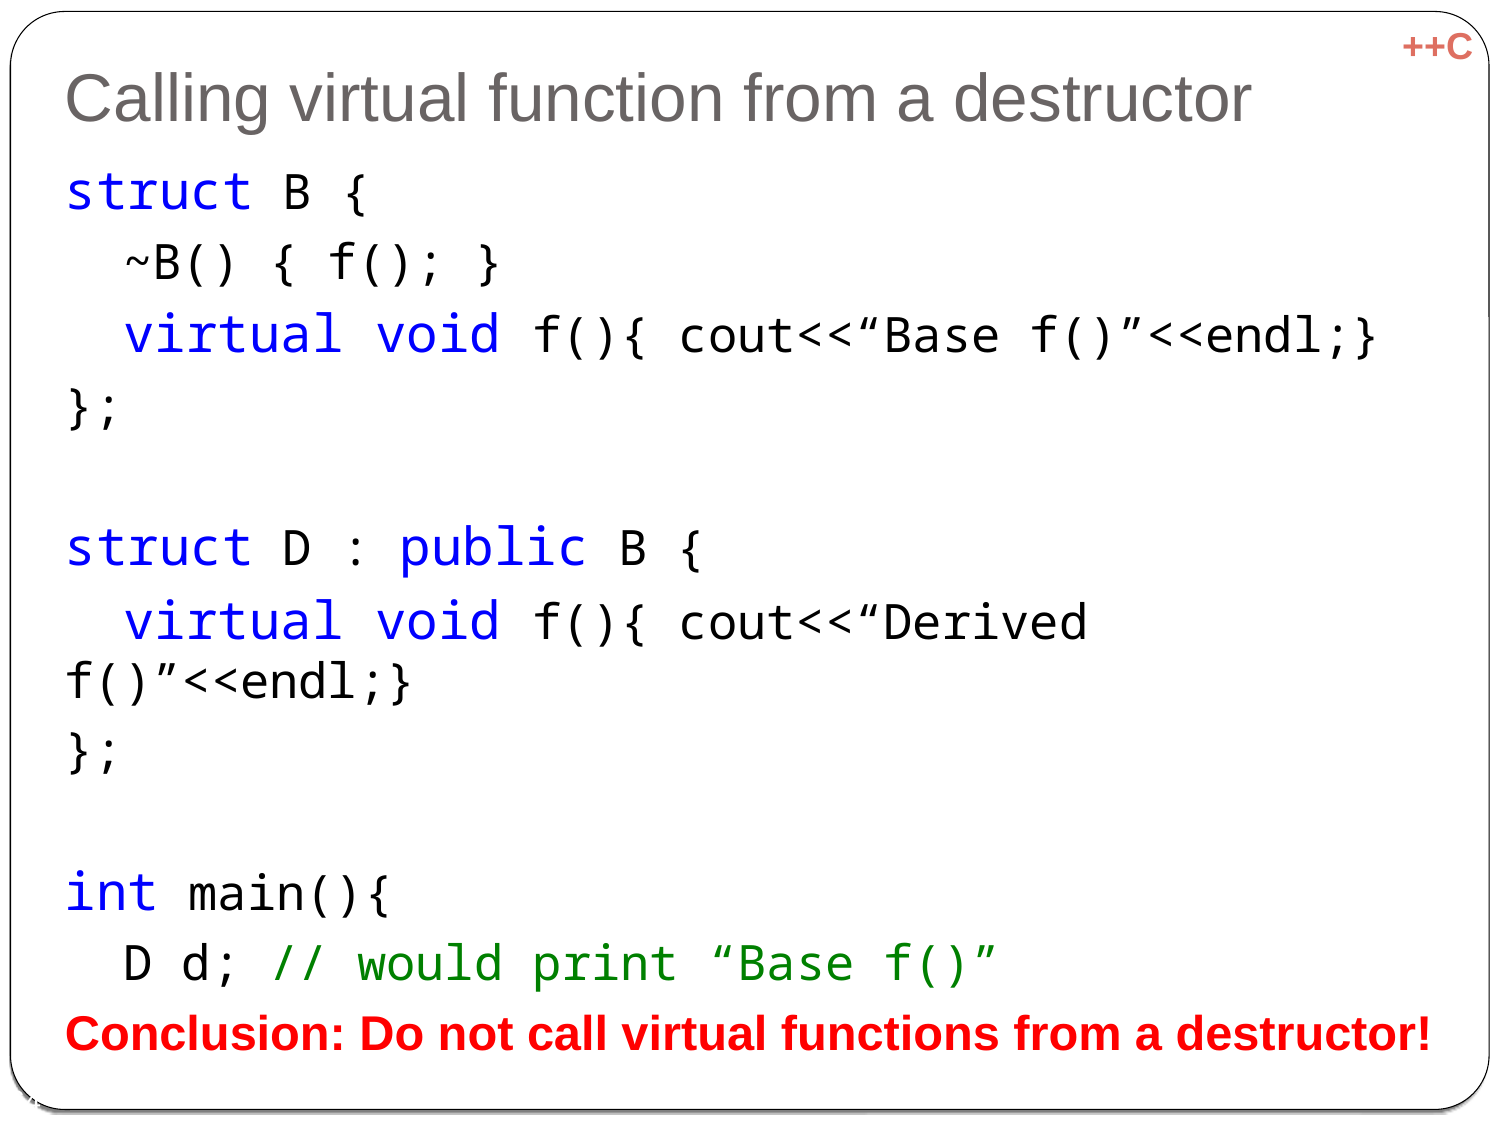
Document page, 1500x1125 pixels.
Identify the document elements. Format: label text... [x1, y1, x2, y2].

title Calling virtual function from a destructor [50, 45, 1450, 149]
slide_number <number> [0, 1074, 50, 1125]
list struct B { ~B() { f(); } virtual void f(){ cout<<“Base f()”<<endl;} }; struct D : public B { virtual void f(){ cout<<“Derived f()”<<endl;} }; int main(){ D d; // would print “Base f()” Conclusion: Do not call virtual functions from a destructor! [50, 149, 1450, 1088]
